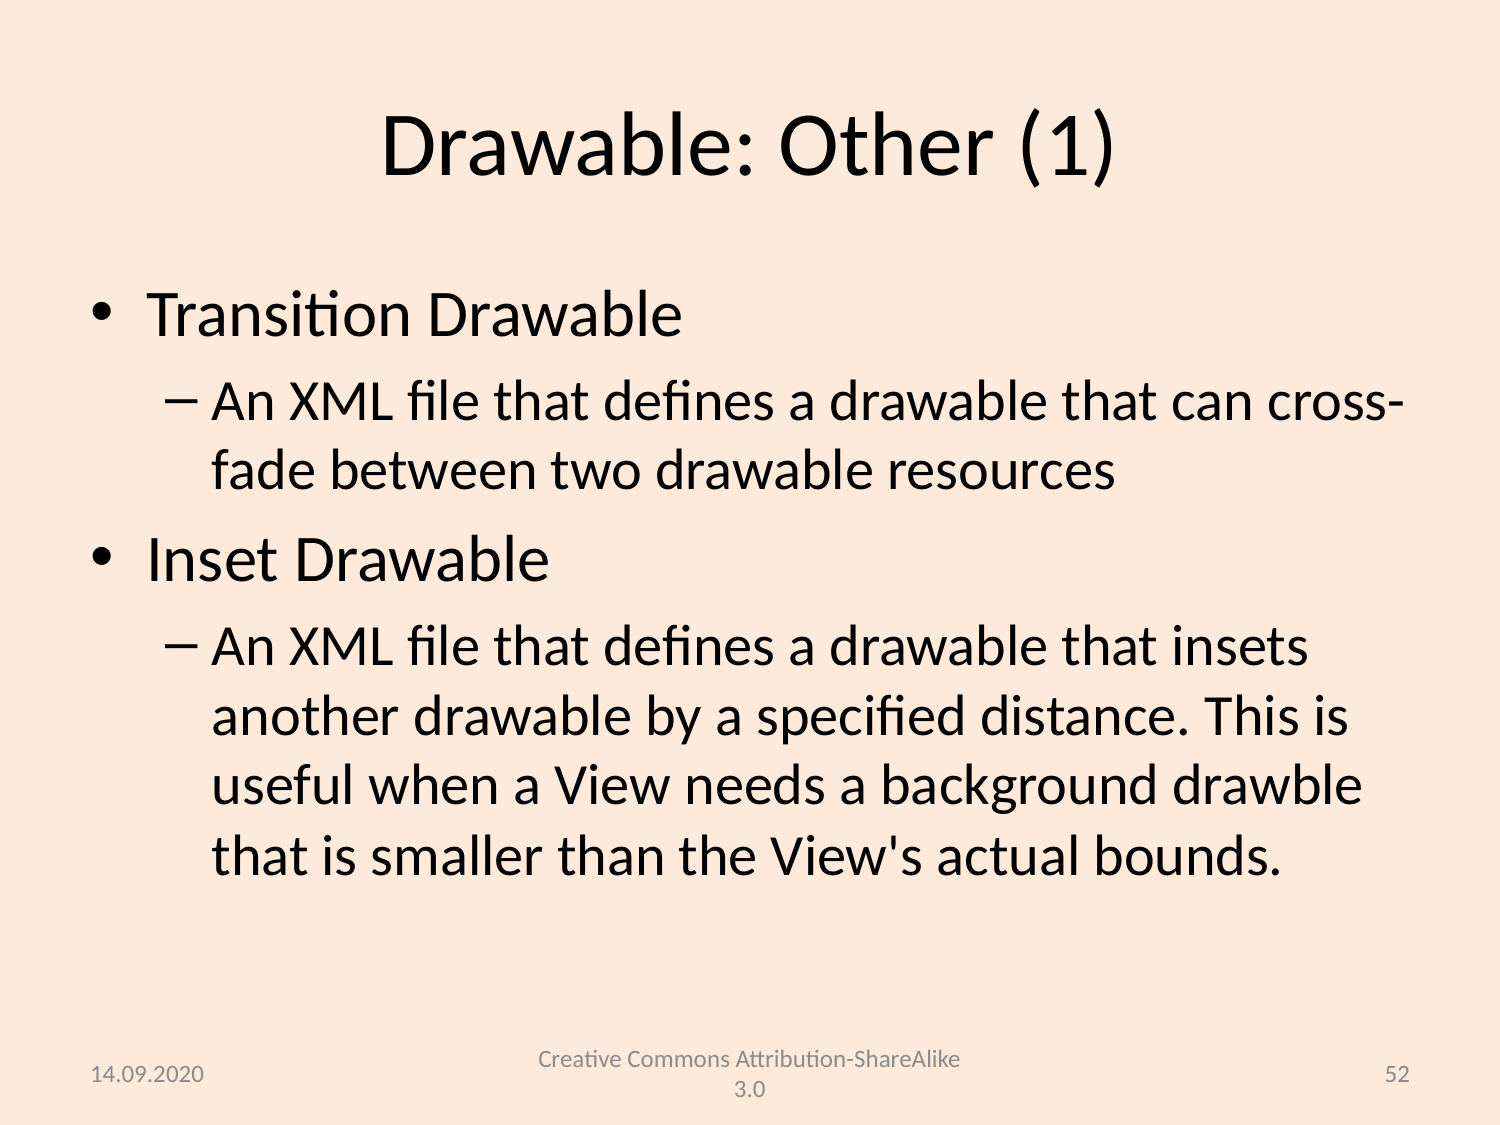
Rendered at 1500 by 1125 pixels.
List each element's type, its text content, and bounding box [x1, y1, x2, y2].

list Transition Drawable An XML file that defines a drawable that can cross-fade between two drawable resources Inset Drawable An XML file that defines a drawable that insets another drawable by a specified distance. This is useful when a View needs a background drawble that is smaller than the View's actual bounds. [75, 262, 1425, 1005]
slide_number <number> [1074, 1042, 1425, 1103]
title Drawable: Other (1) [75, 45, 1425, 233]
footer Creative Commons Attribution-ShareAlike 3.0 [512, 1042, 988, 1103]
